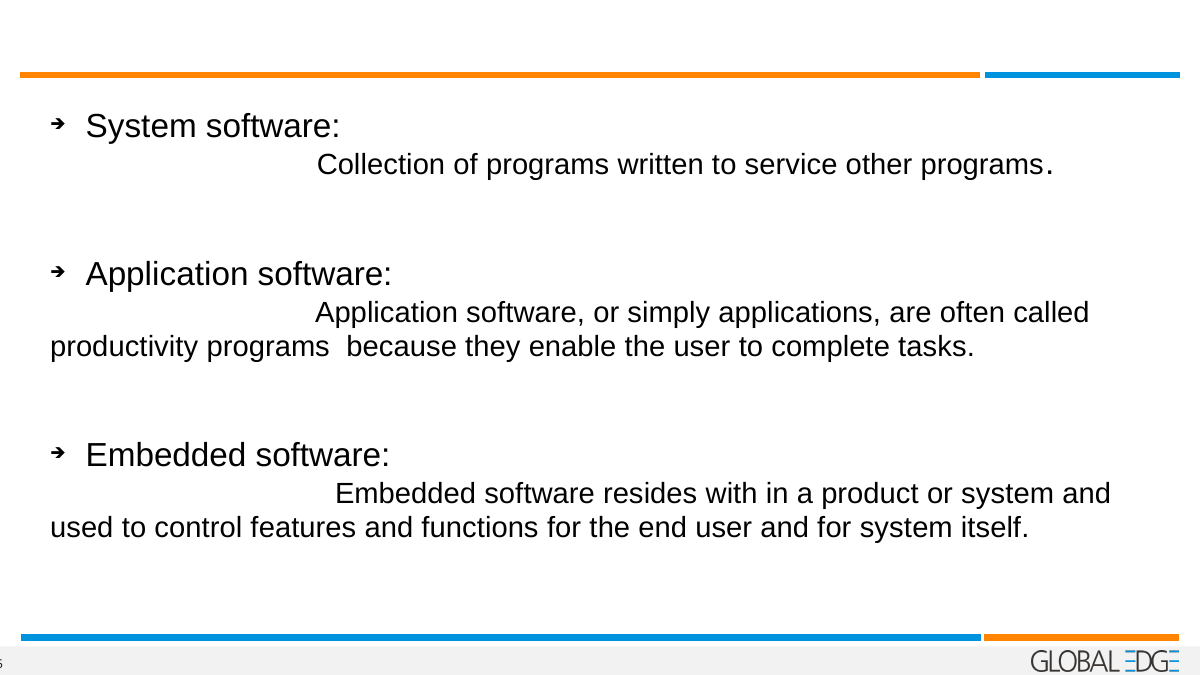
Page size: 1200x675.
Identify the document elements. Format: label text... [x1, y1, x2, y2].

text_box System software: Collection of programs written to service other programs. Application software: Application software, or simply applications, are often called productivity programs because they enable the user to complete tasks. Embedded software: Embedded software resides with in a product or system and used to control features and functions for the end user and for system itself. [35, 100, 1146, 640]
picture [1031, 650, 1179, 672]
